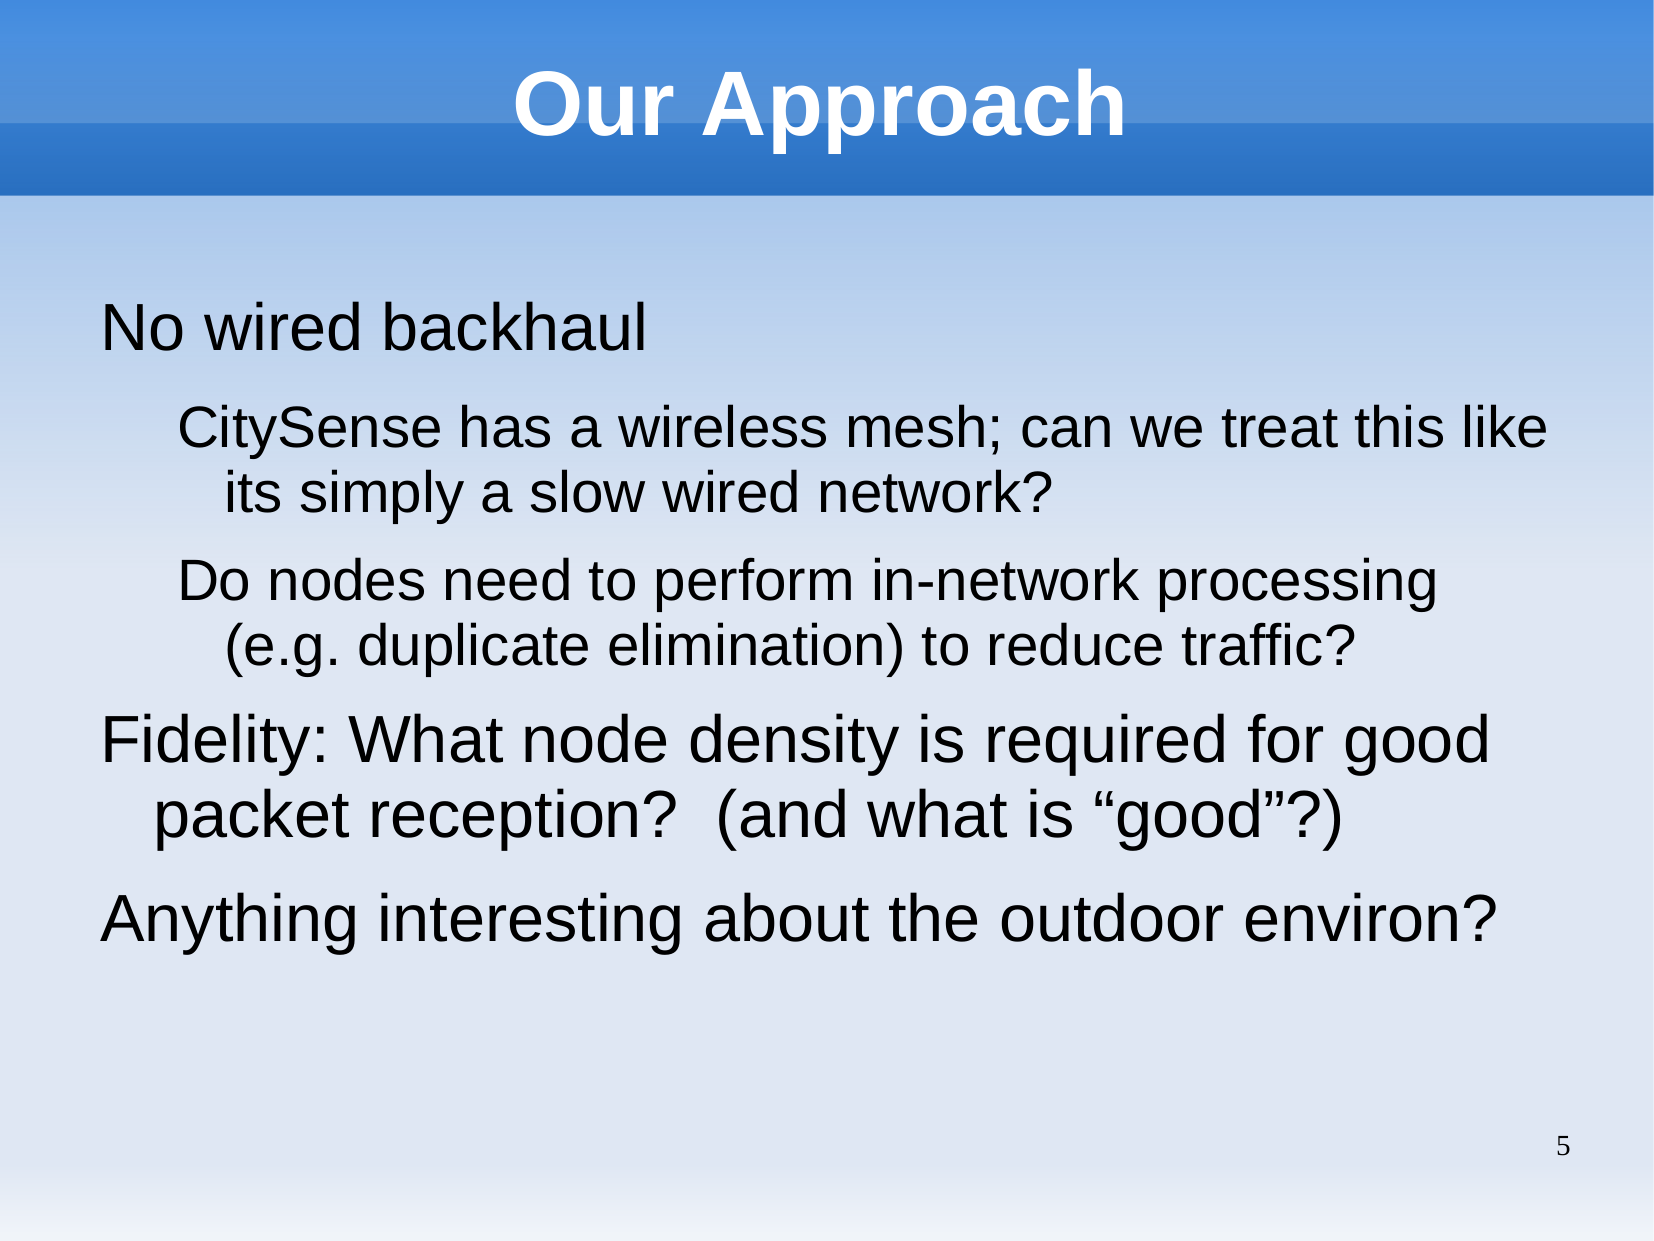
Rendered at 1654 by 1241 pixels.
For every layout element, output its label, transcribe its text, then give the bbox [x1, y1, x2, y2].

picture [0, 0, 1654, 1241]
title Our Approach [76, 7, 1565, 200]
list No wired backhaul CitySense has a wireless mesh; can we treat this like its simply a slow wired network? Do nodes need to perform in-network processing (e.g. duplicate elimination) to reduce traffic? Fidelity: What node density is required for good packet reception? (and what is “good”?) Anything interesting about the outdoor environ? [82, 290, 1571, 1140]
